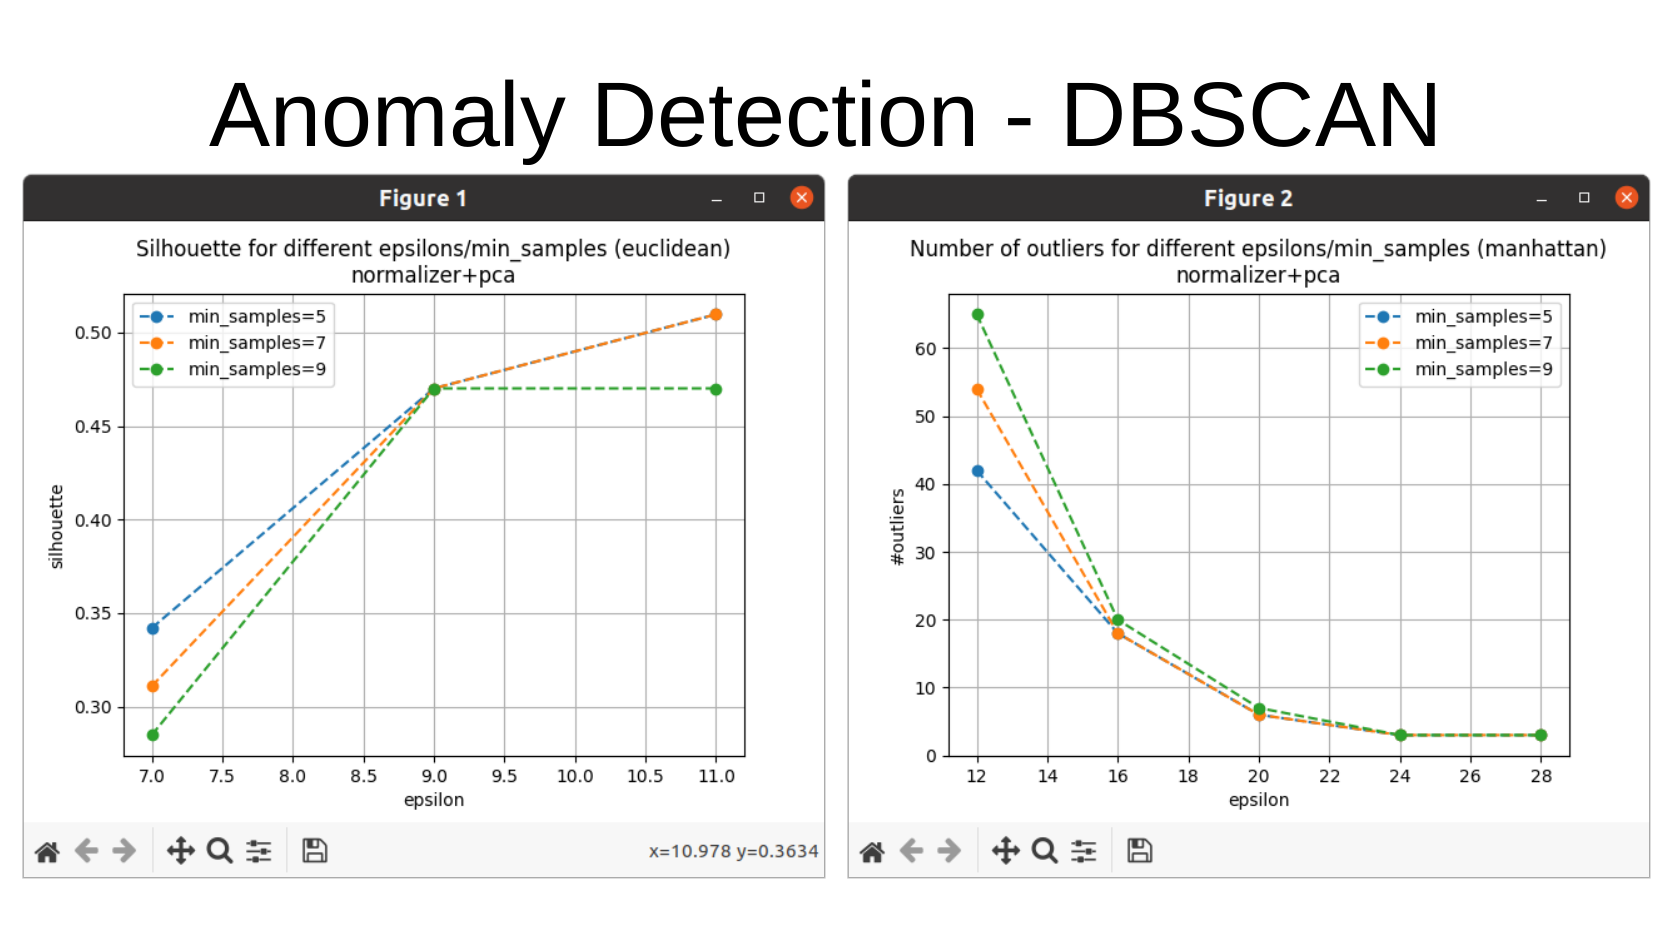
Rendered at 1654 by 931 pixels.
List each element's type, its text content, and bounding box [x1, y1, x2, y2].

title Anomaly Detection - DBSCAN [82, 37, 1571, 165]
picture [11, 165, 1654, 890]
